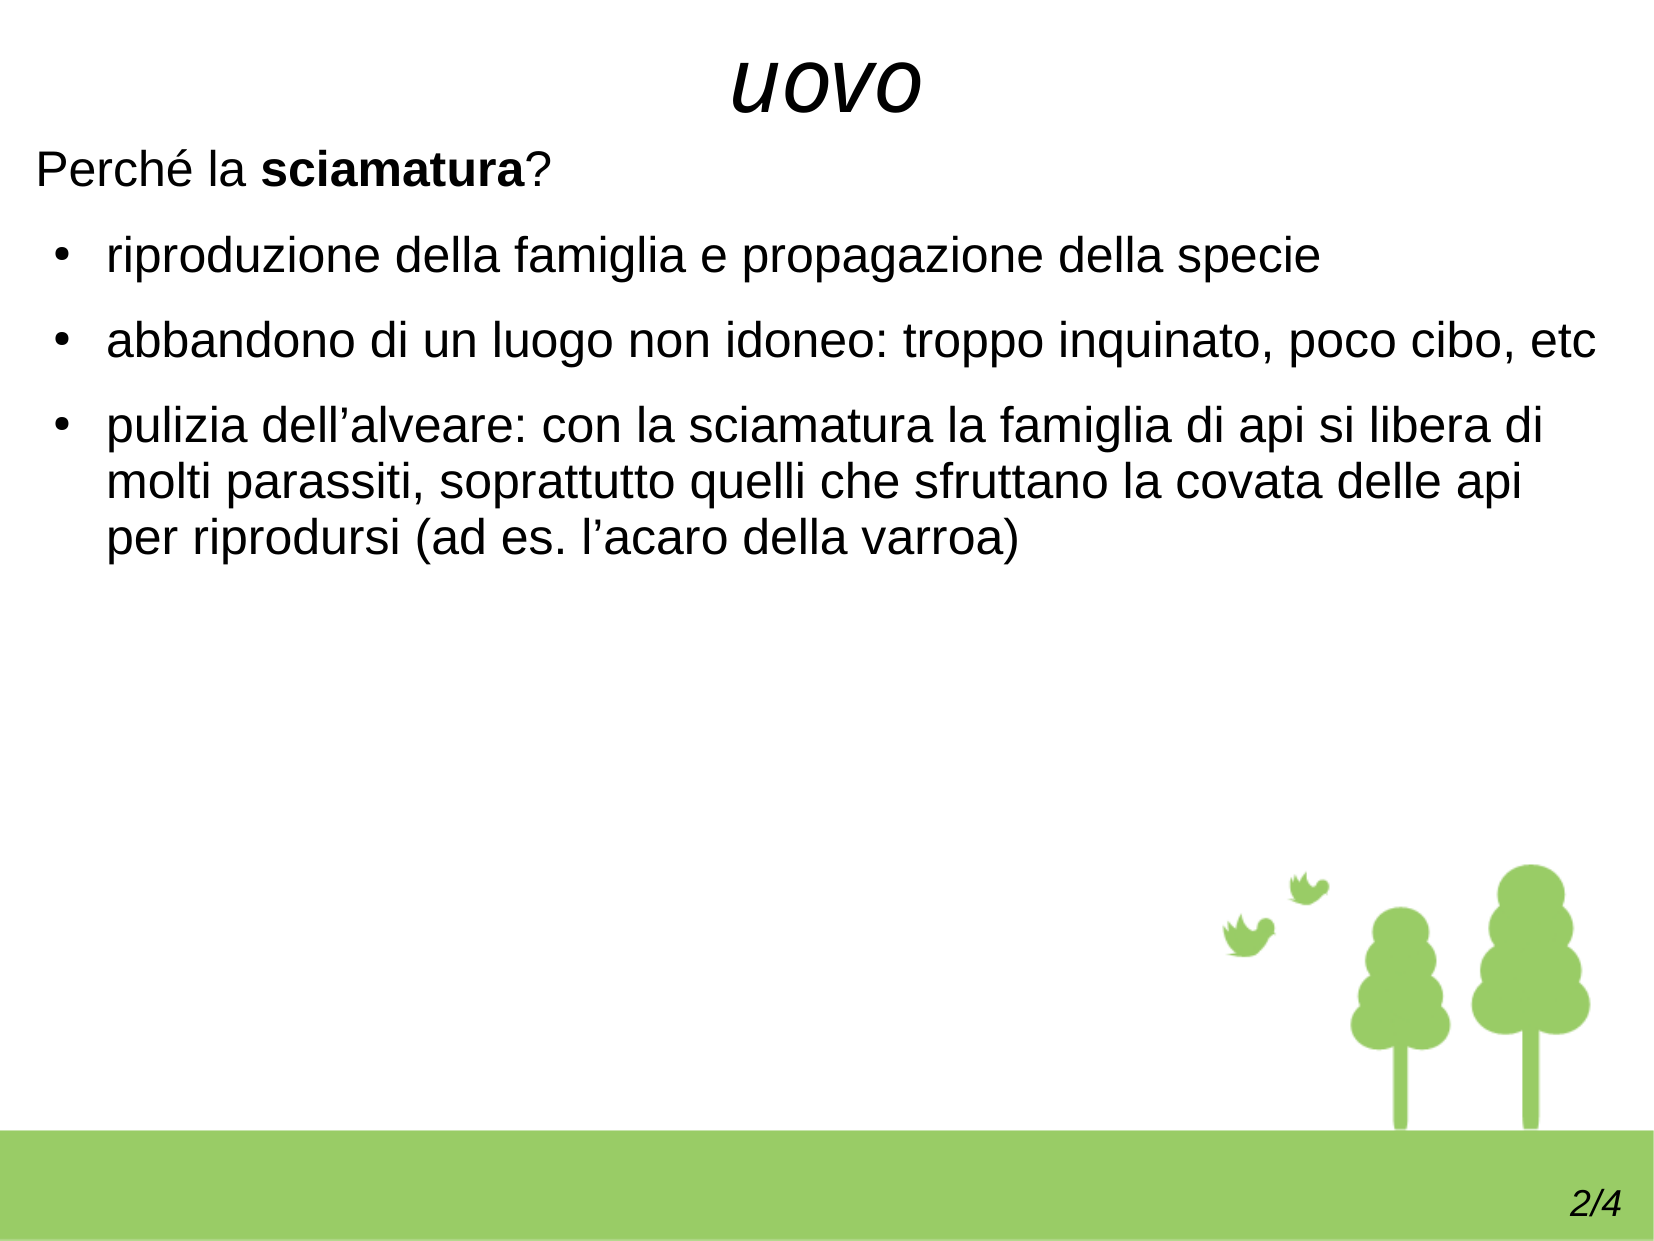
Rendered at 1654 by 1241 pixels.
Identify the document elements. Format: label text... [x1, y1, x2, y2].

text_box <numero>/4 [1544, 1175, 1648, 1235]
title uovo [82, 23, 1571, 130]
picture [0, 0, 1654, 1241]
list Perché la sciamatura? riproduzione della famiglia e propagazione della specie abbandono di un luogo non idoneo: troppo inquinato, poco cibo, etc pulizia dell’alveare: con la sciamatura la famiglia di api si libera di molti parassiti, soprattutto quelli che sfruttano la covata delle api per riprodursi (ad es. l’acaro della varroa) [35, 141, 1607, 1134]
